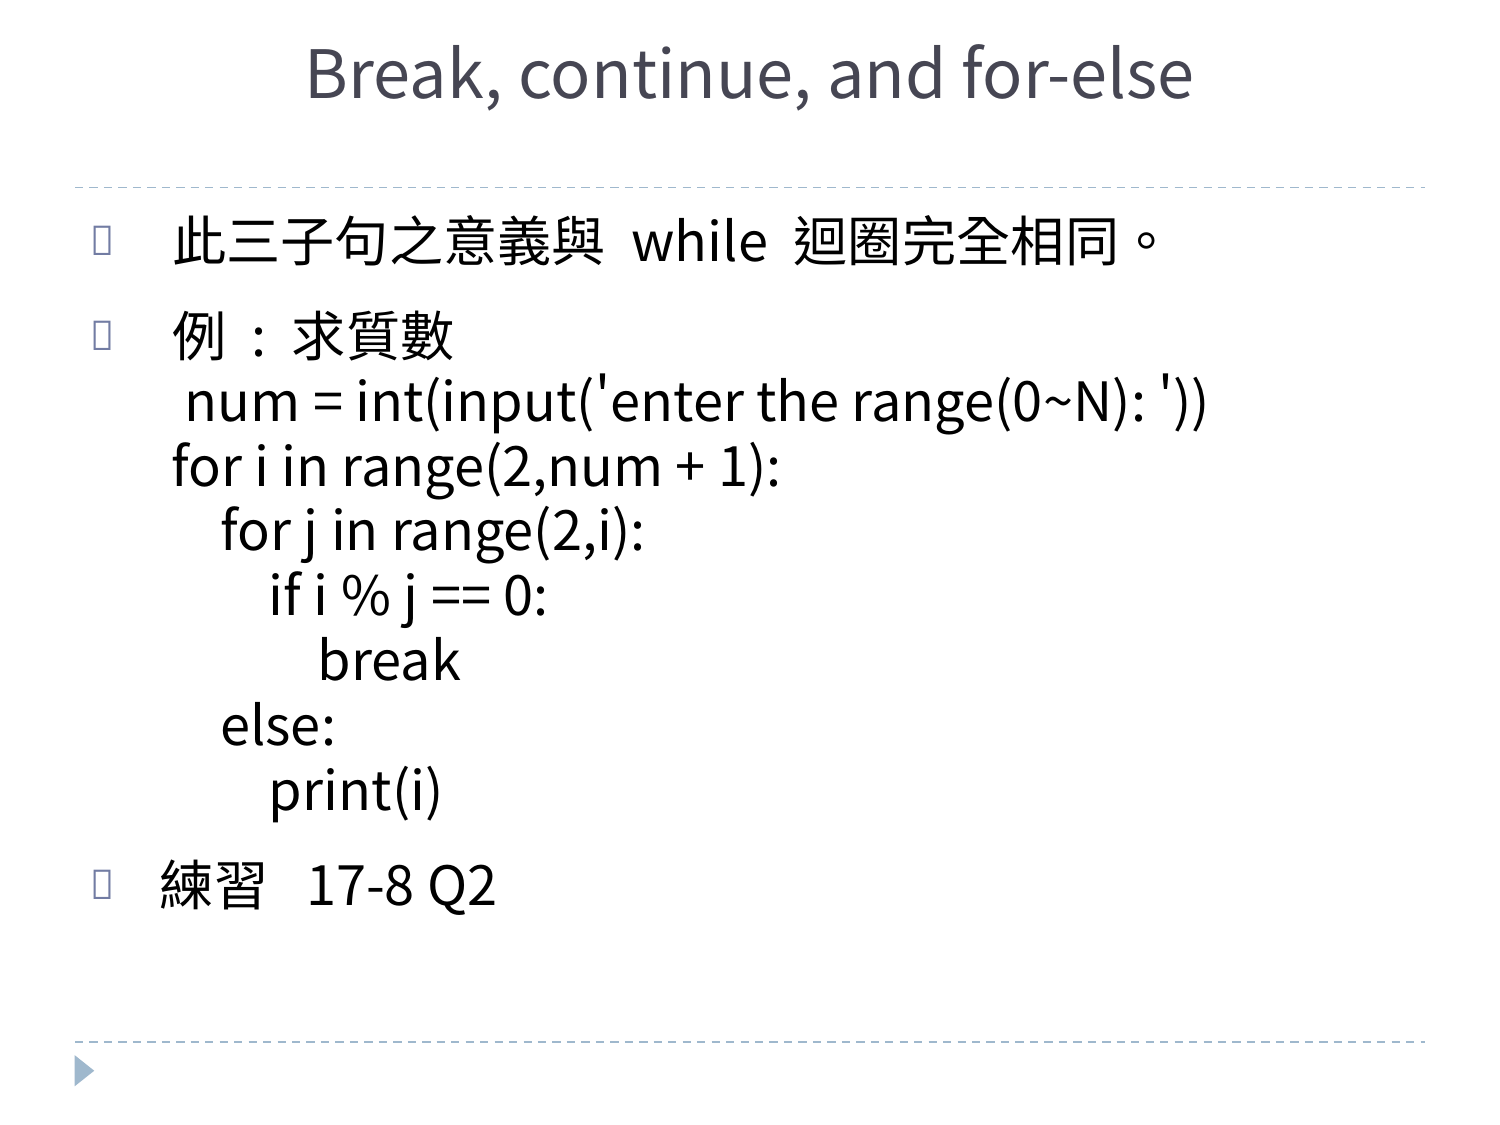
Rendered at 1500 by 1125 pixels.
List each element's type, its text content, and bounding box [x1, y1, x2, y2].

title Break, continue, and for-else [75, 24, 1425, 188]
list 此三子句之意義與 while 迴圈完全相同。 例 : 求質數 num = int(input('enter the range(0~N): ')) for i in range(2,num + 1): for j in range(2,i): if i % j == 0: break else: print(i) 練習 17-8 Q2 [75, 200, 1425, 1010]
